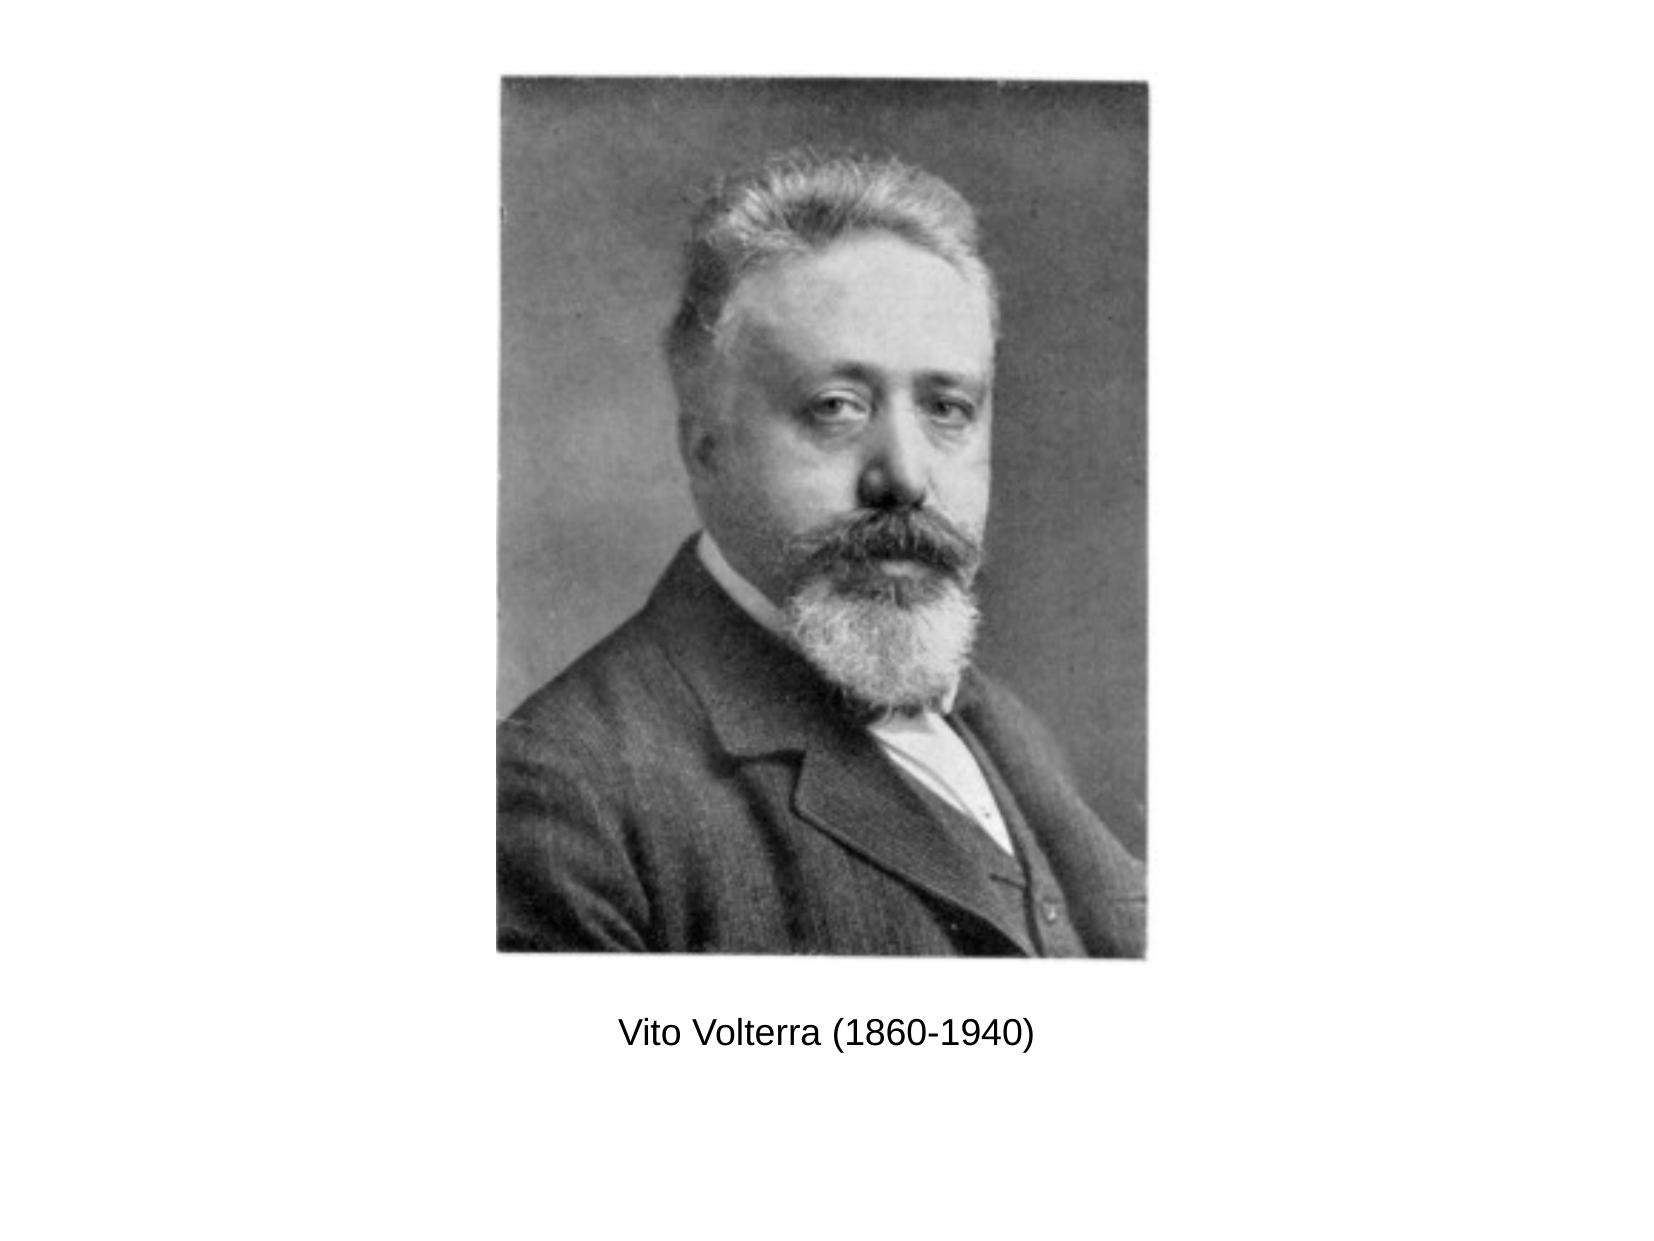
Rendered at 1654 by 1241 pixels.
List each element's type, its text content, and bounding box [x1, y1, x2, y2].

picture [496, 70, 1158, 965]
text_box Vito Volterra (1860-1940) [271, 1003, 1382, 1061]
